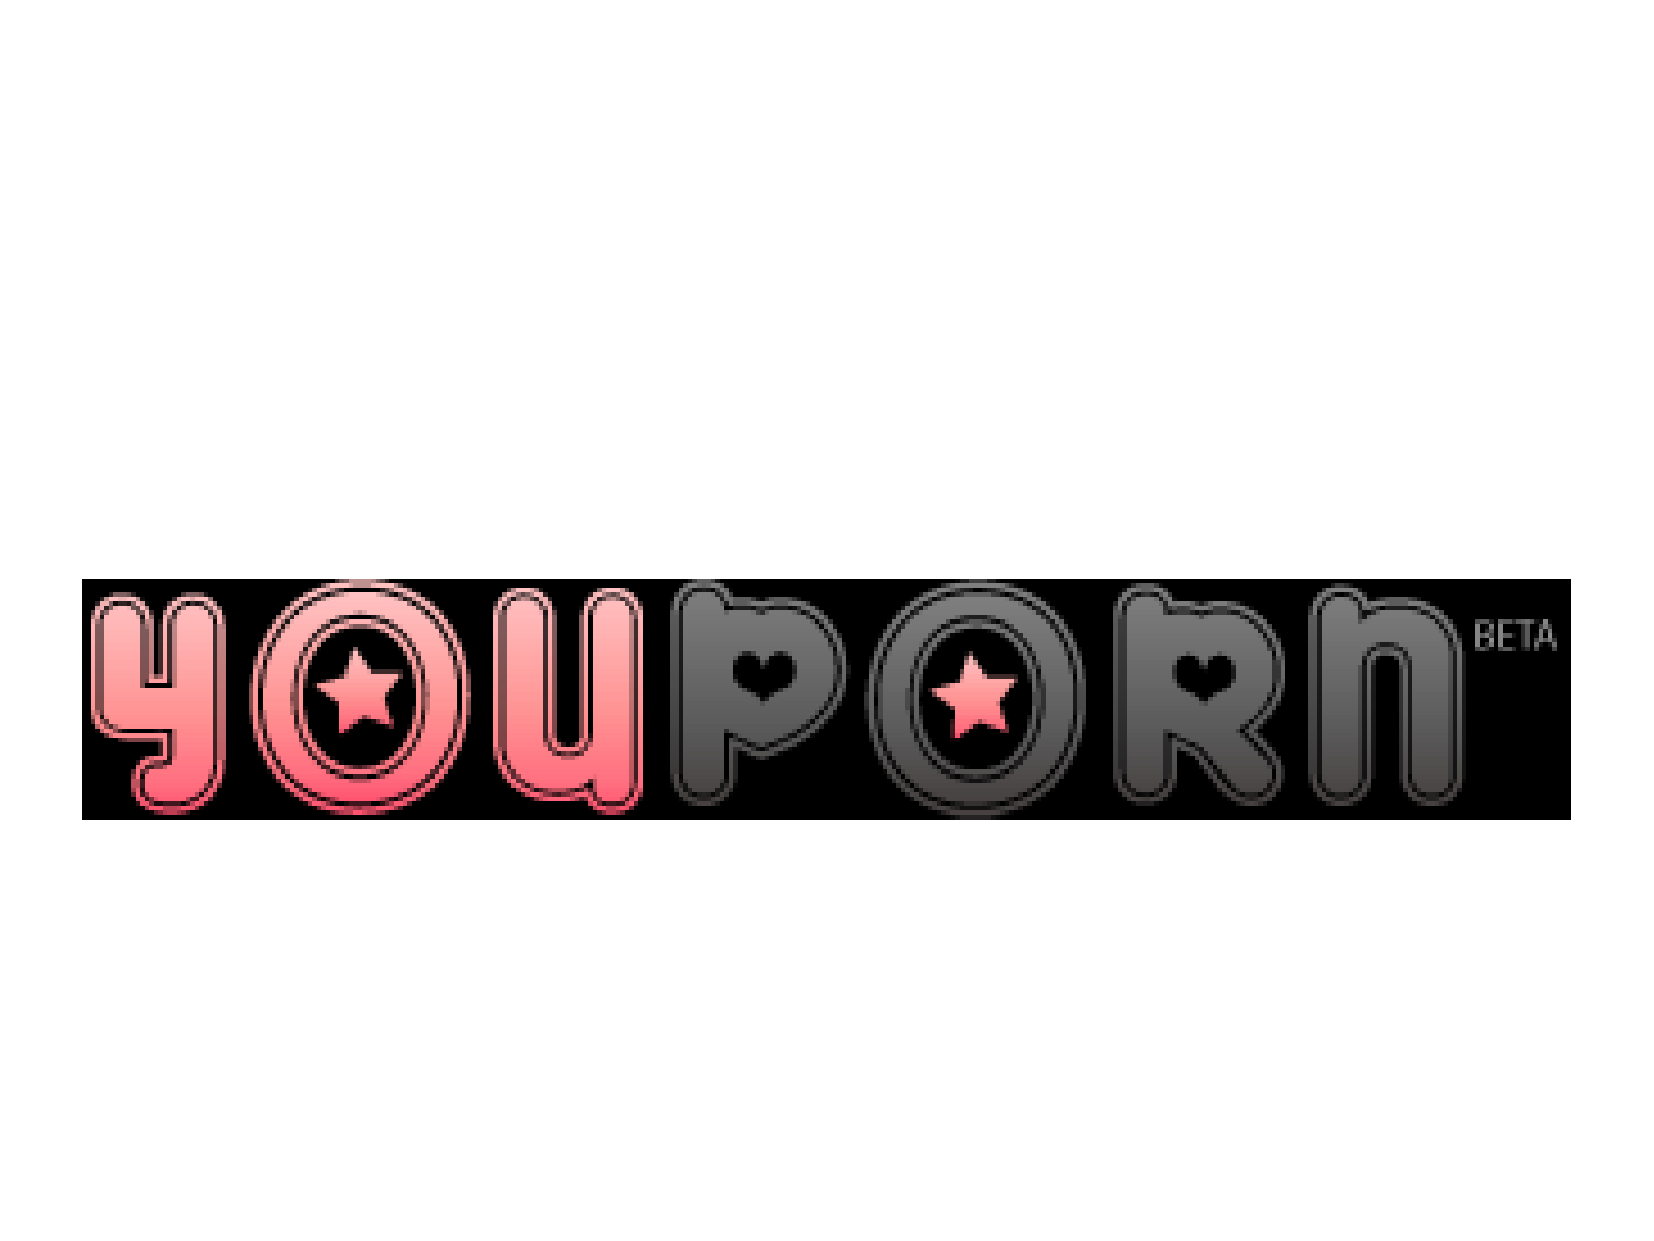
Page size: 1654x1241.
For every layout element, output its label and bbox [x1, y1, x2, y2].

picture [82, 579, 1571, 820]
